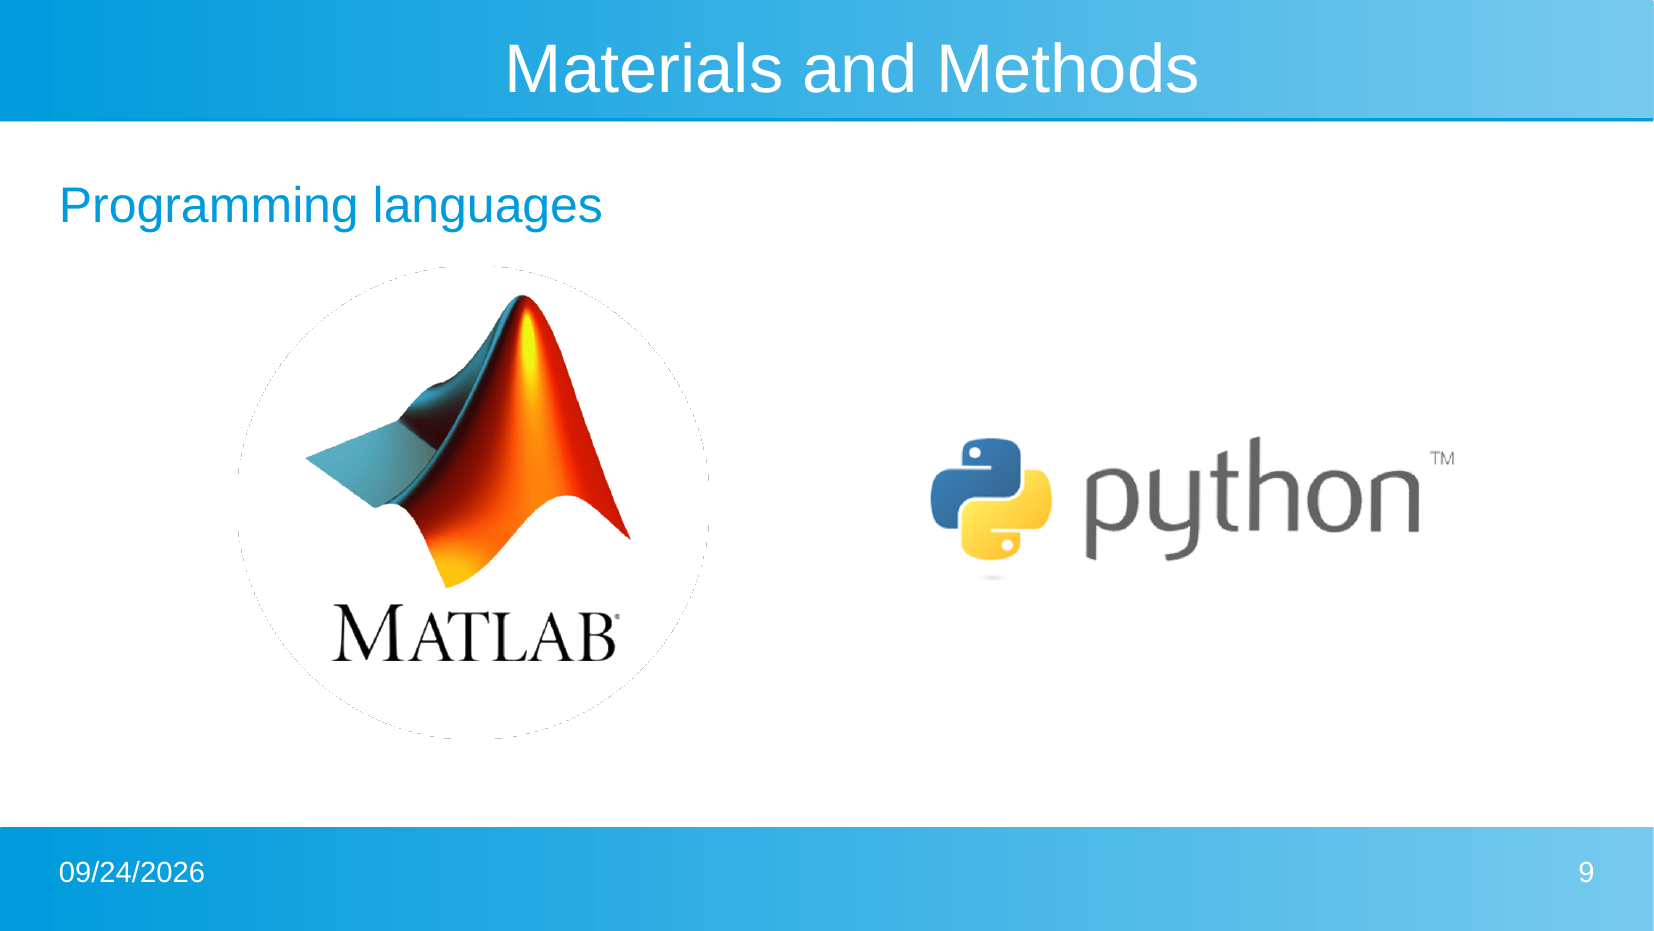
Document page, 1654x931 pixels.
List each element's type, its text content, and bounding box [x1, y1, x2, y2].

picture [236, 265, 709, 739]
title Materials and Methods [59, 29, 1595, 108]
list Programming languages [59, 177, 1595, 768]
picture [874, 383, 1506, 621]
